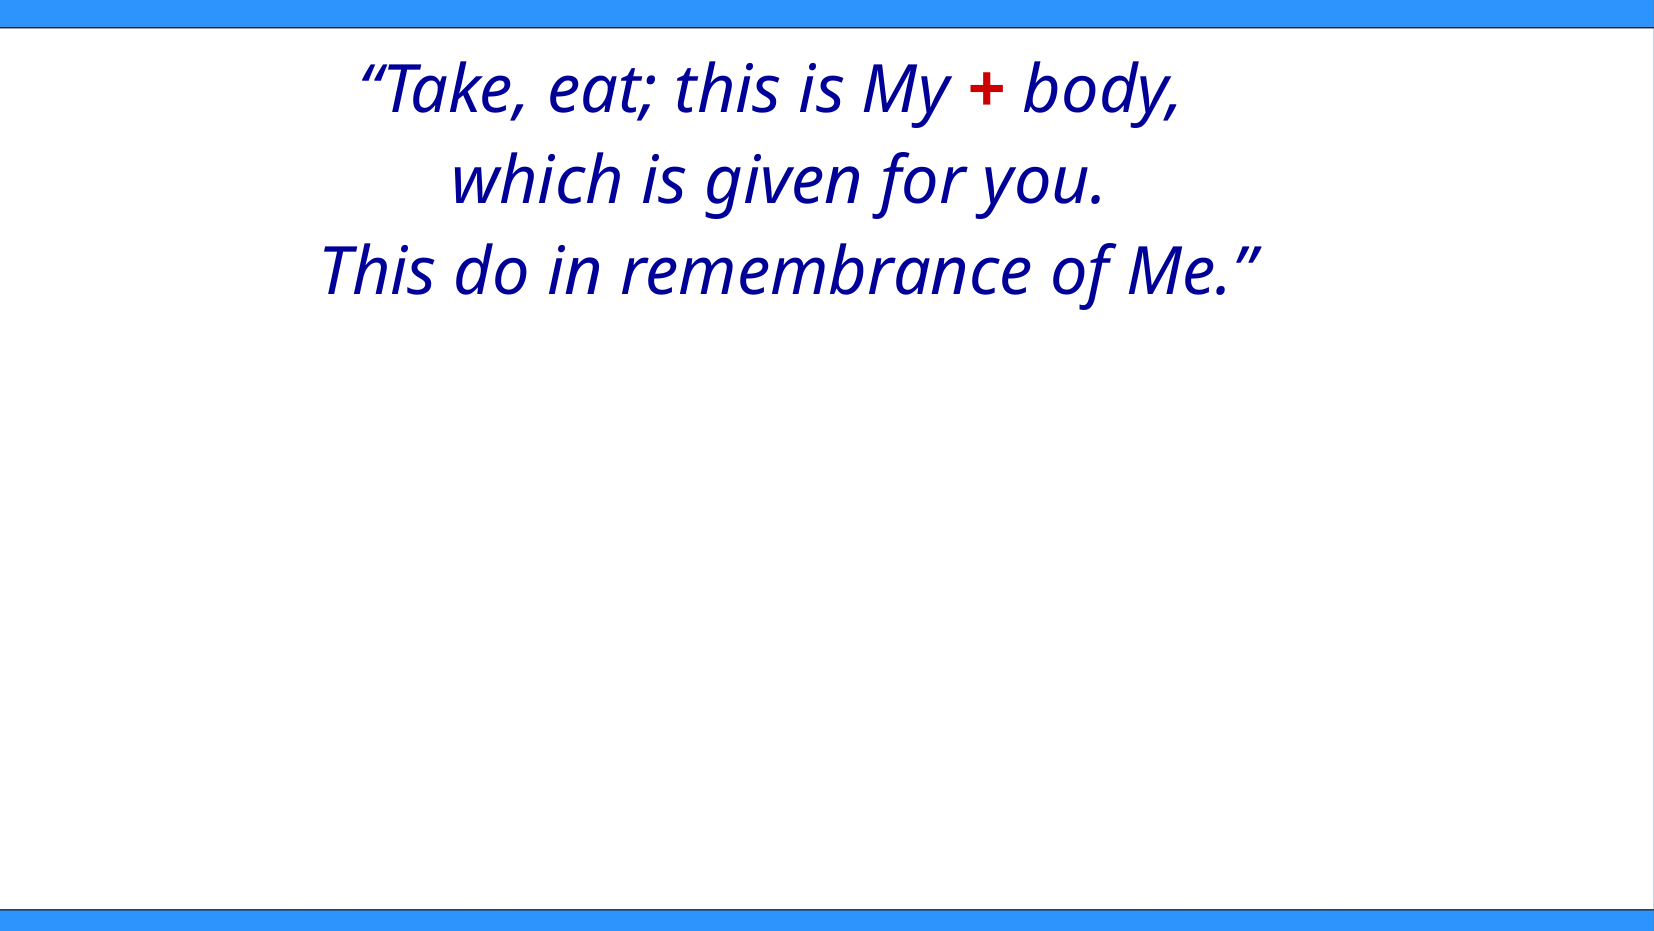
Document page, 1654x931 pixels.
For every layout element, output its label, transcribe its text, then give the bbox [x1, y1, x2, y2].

text_box “Take, eat; this is My + body, which is given for you. This do in remembrance of Me.” [76, 34, 1501, 346]
picture [0, 0, 1654, 931]
